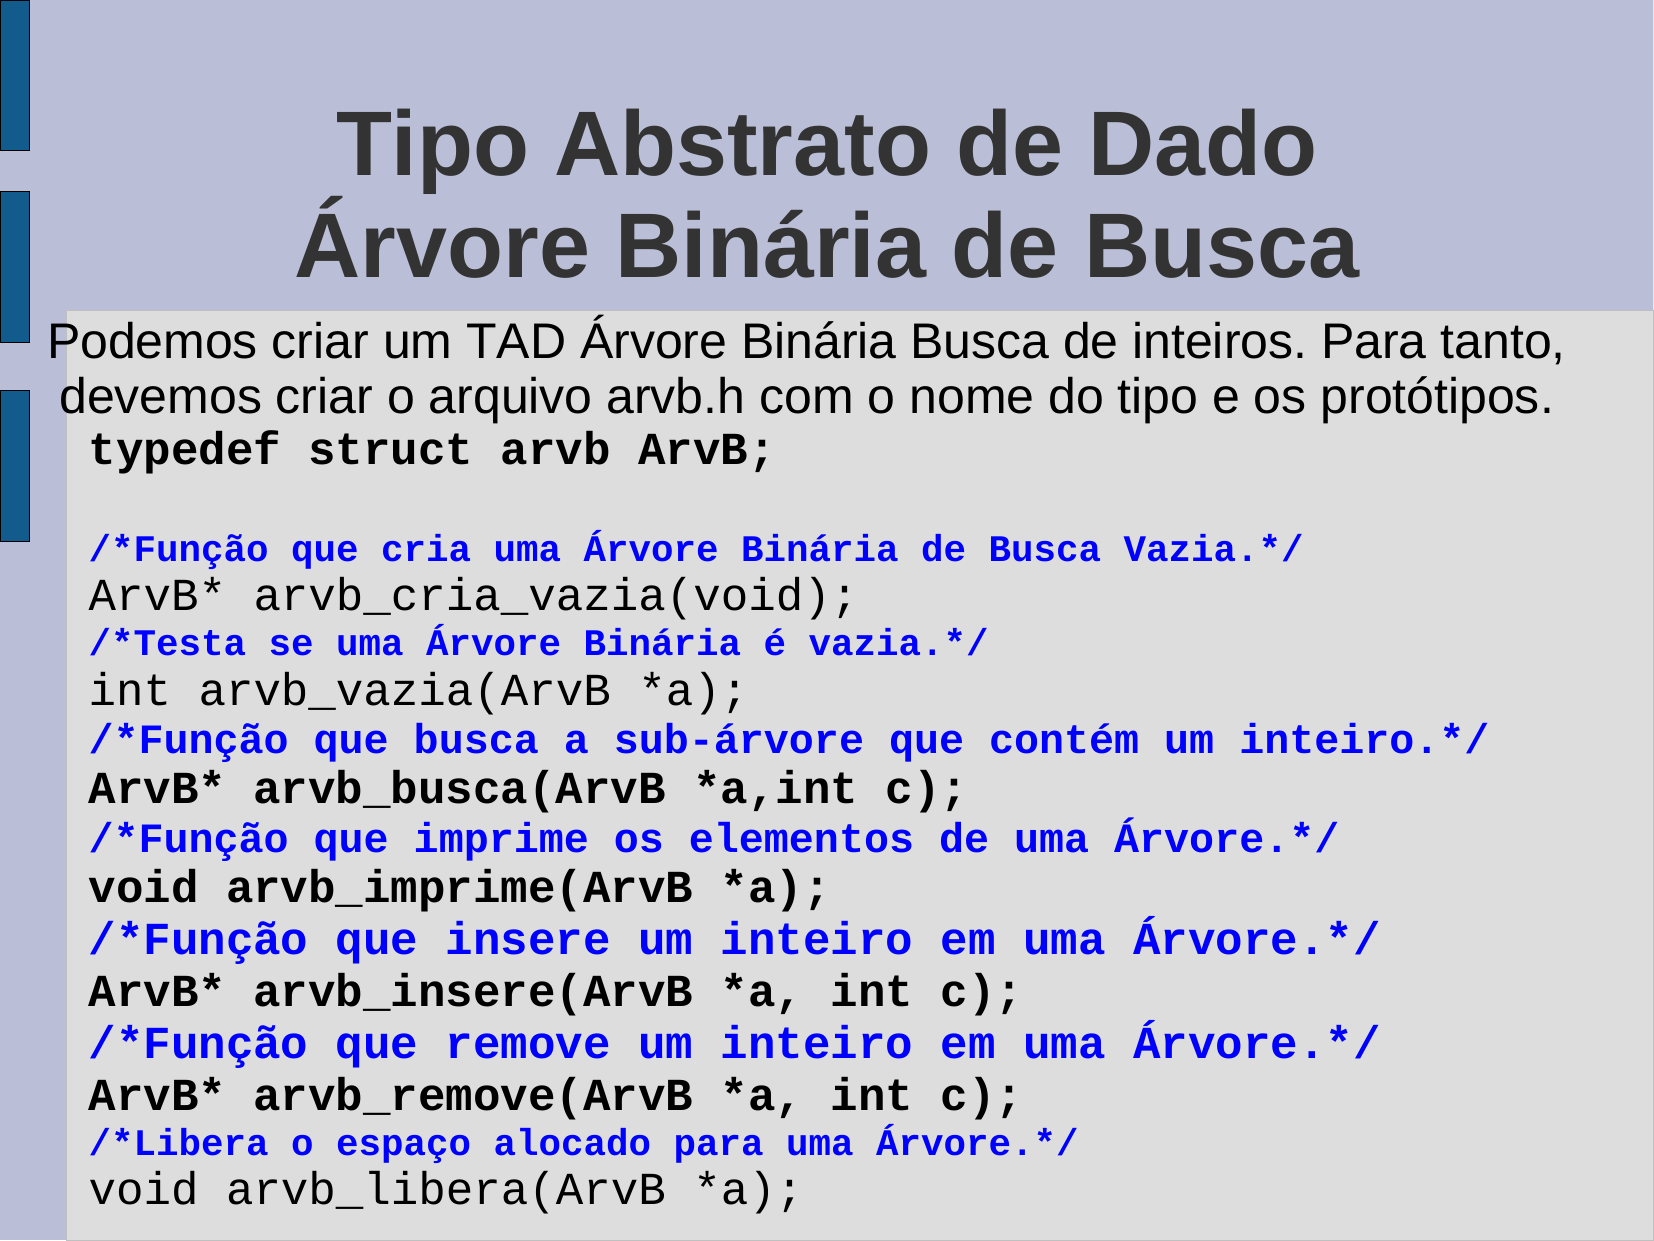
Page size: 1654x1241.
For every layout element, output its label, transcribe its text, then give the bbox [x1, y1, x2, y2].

text_box Podemos criar um TAD Árvore Binária Busca de inteiros. Para tanto, devemos criar o arquivo arvb.h com o nome do tipo e os protótipos. [47, 312, 1654, 425]
text_box typedef struct arvb ArvB; /*Função que cria uma Árvore Binária de Busca Vazia.*/ ArvB* arvb_cria_vazia(void); /*Testa se uma Árvore Binária é vazia.*/ int arvb_vazia(ArvB *a); /*Função que busca a sub-árvore que contém um inteiro.*/ ArvB* arvb_busca(ArvB *a,int c); /*Função que imprime os elementos de uma Árvore.*/ void arvb_imprime(ArvB *a); /*Função que insere um inteiro em uma Árvore.*/ ArvB* arvb_insere(ArvB *a, int c); /*Função que remove um inteiro em uma Árvore.*/ ArvB* arvb_remove(ArvB *a, int c); /*Libera o espaço alocado para uma Árvore.*/ void arvb_libera(ArvB *a); [88, 430, 1654, 1215]
title Tipo Abstrato de Dado Árvore Binária de Busca [121, 91, 1534, 299]
